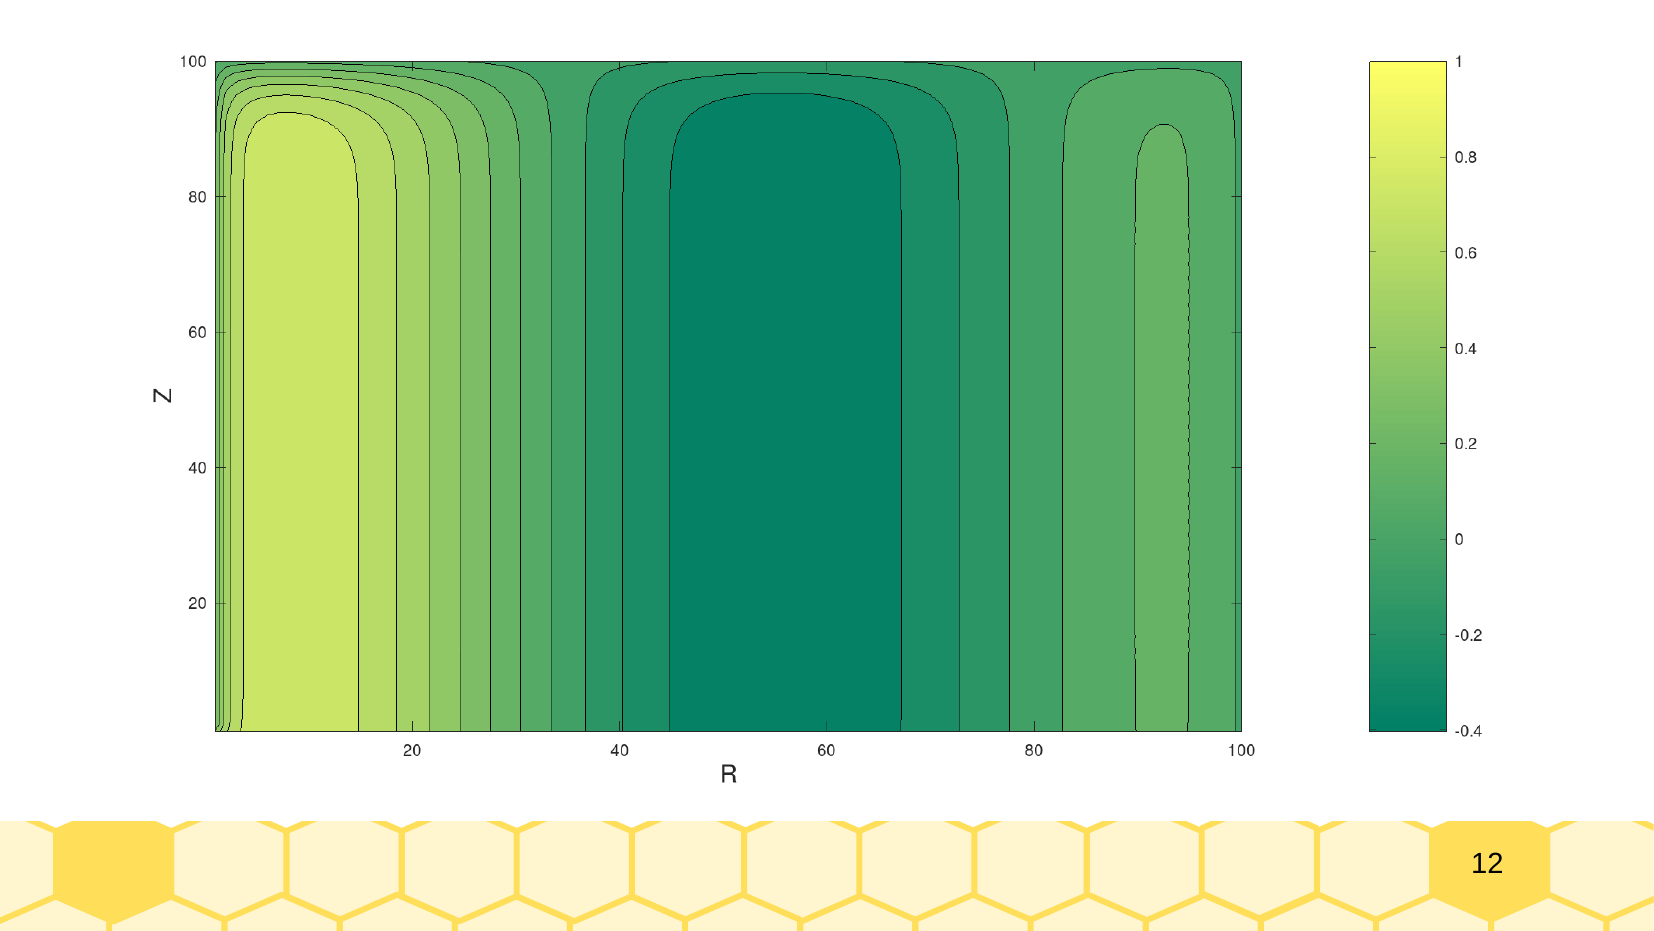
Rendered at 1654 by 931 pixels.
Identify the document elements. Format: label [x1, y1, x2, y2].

picture [0, 0, 1654, 821]
